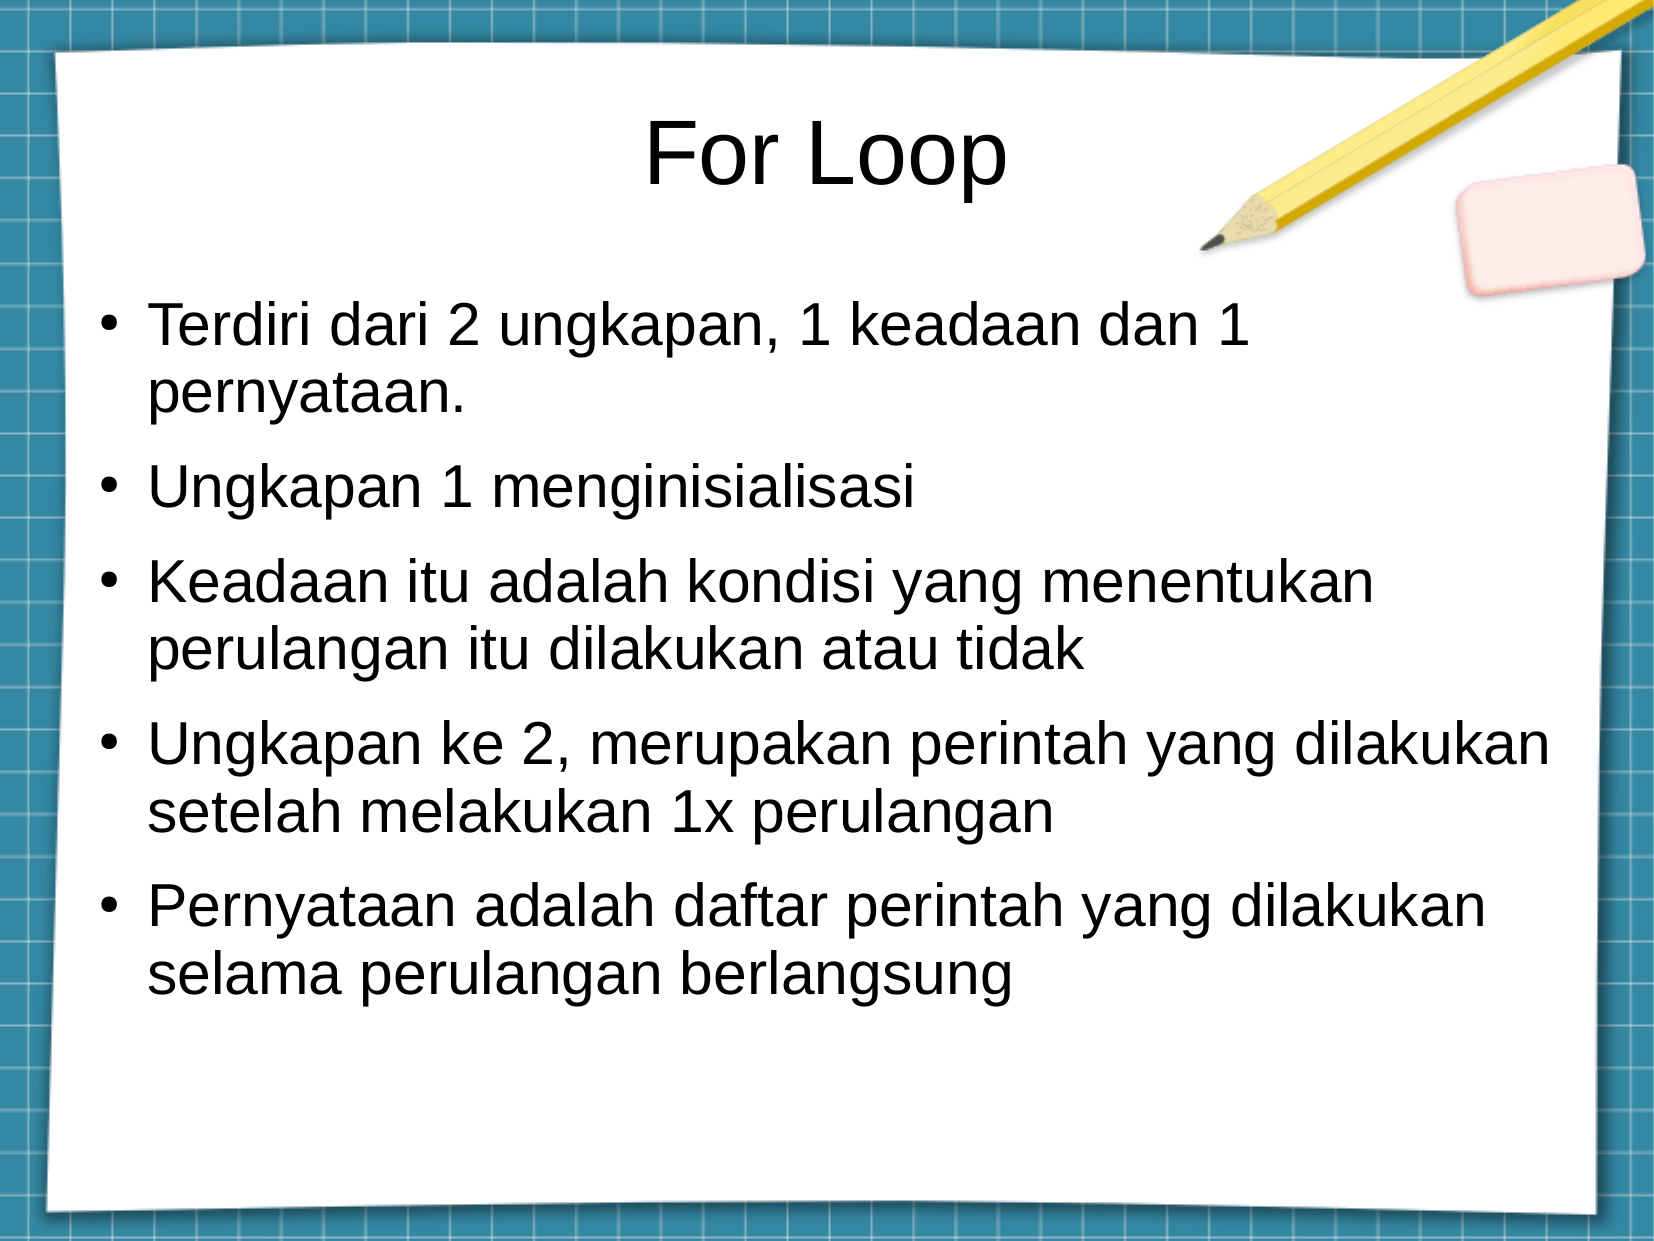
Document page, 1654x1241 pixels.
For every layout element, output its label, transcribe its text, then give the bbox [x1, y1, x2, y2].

list Terdiri dari 2 ungkapan, 1 keadaan dan 1 pernyataan. Ungkapan 1 menginisialisasi Keadaan itu adalah kondisi yang menentukan perulangan itu dilakukan atau tidak Ungkapan ke 2, merupakan perintah yang dilakukan setelah melakukan 1x perulangan Pernyataan adalah daftar perintah yang dilakukan selama perulangan berlangsung [82, 290, 1571, 1010]
title For Loop [82, 49, 1571, 257]
picture [0, 0, 1654, 1241]
